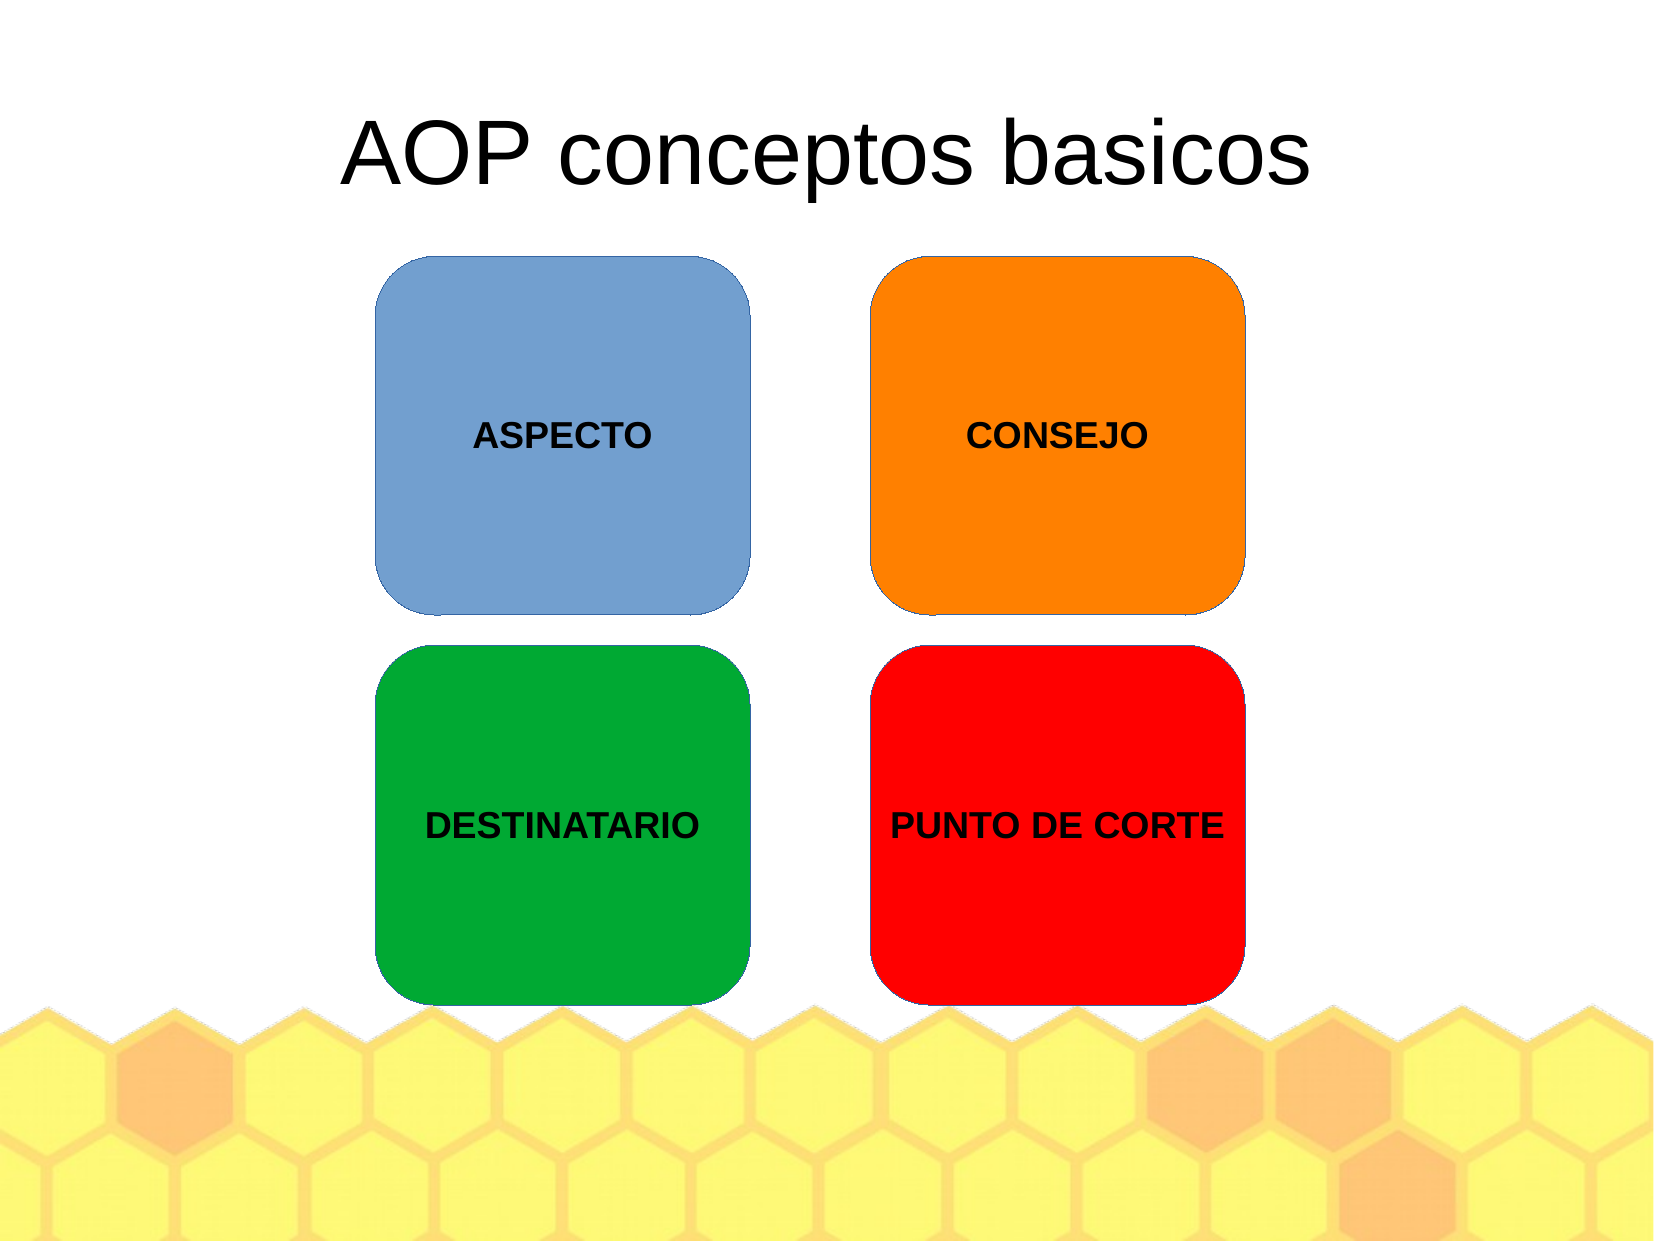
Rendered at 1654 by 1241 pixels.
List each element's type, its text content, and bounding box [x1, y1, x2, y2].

text_box ASPECTO [375, 256, 751, 616]
text_box DESTINATARIO [375, 645, 751, 1006]
text_box PUNTO DE CORTE [870, 645, 1246, 1006]
text_box CONSEJO [870, 256, 1246, 616]
title AOP conceptos basicos [82, 49, 1571, 257]
picture [0, 1001, 1654, 1241]
